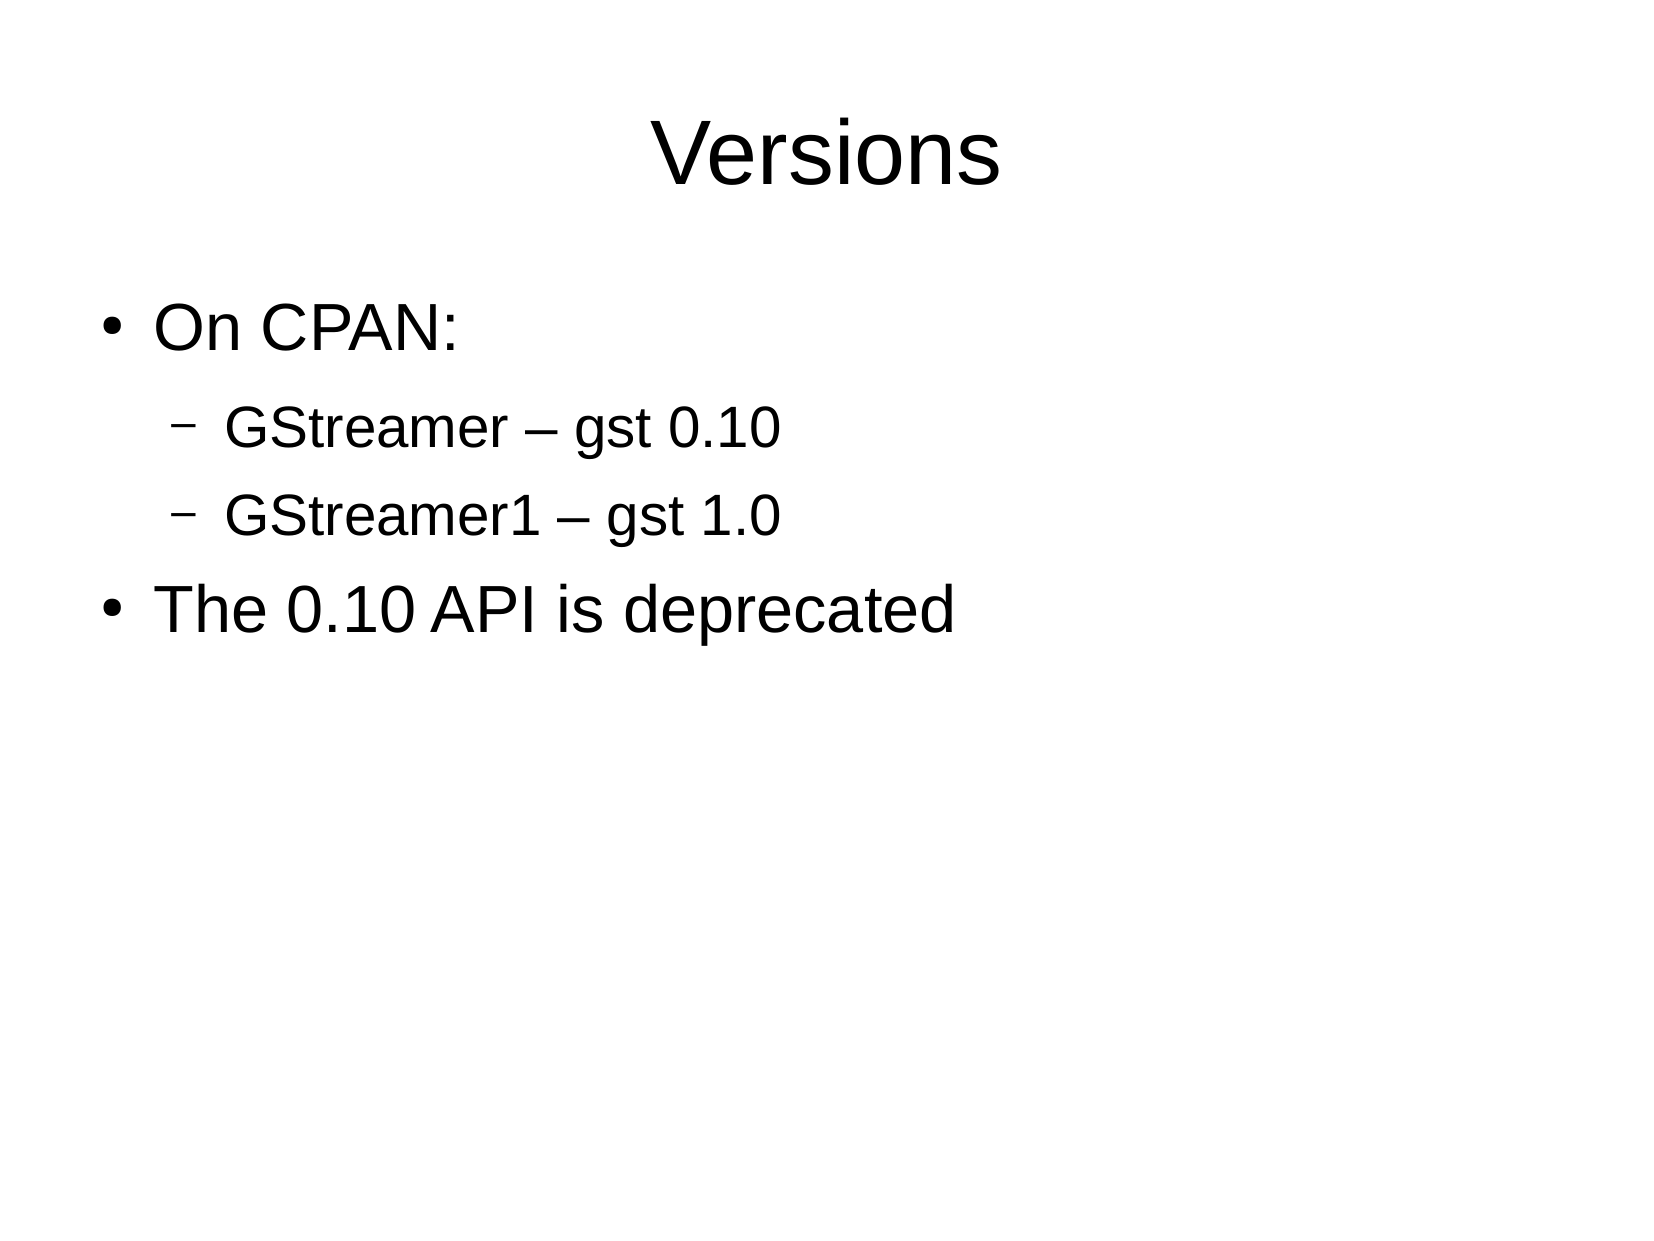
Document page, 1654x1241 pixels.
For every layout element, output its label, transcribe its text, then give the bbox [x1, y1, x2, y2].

title Versions [82, 49, 1571, 257]
list On CPAN: GStreamer – gst 0.10 GStreamer1 – gst 1.0 The 0.10 API is deprecated [82, 290, 1571, 1010]
